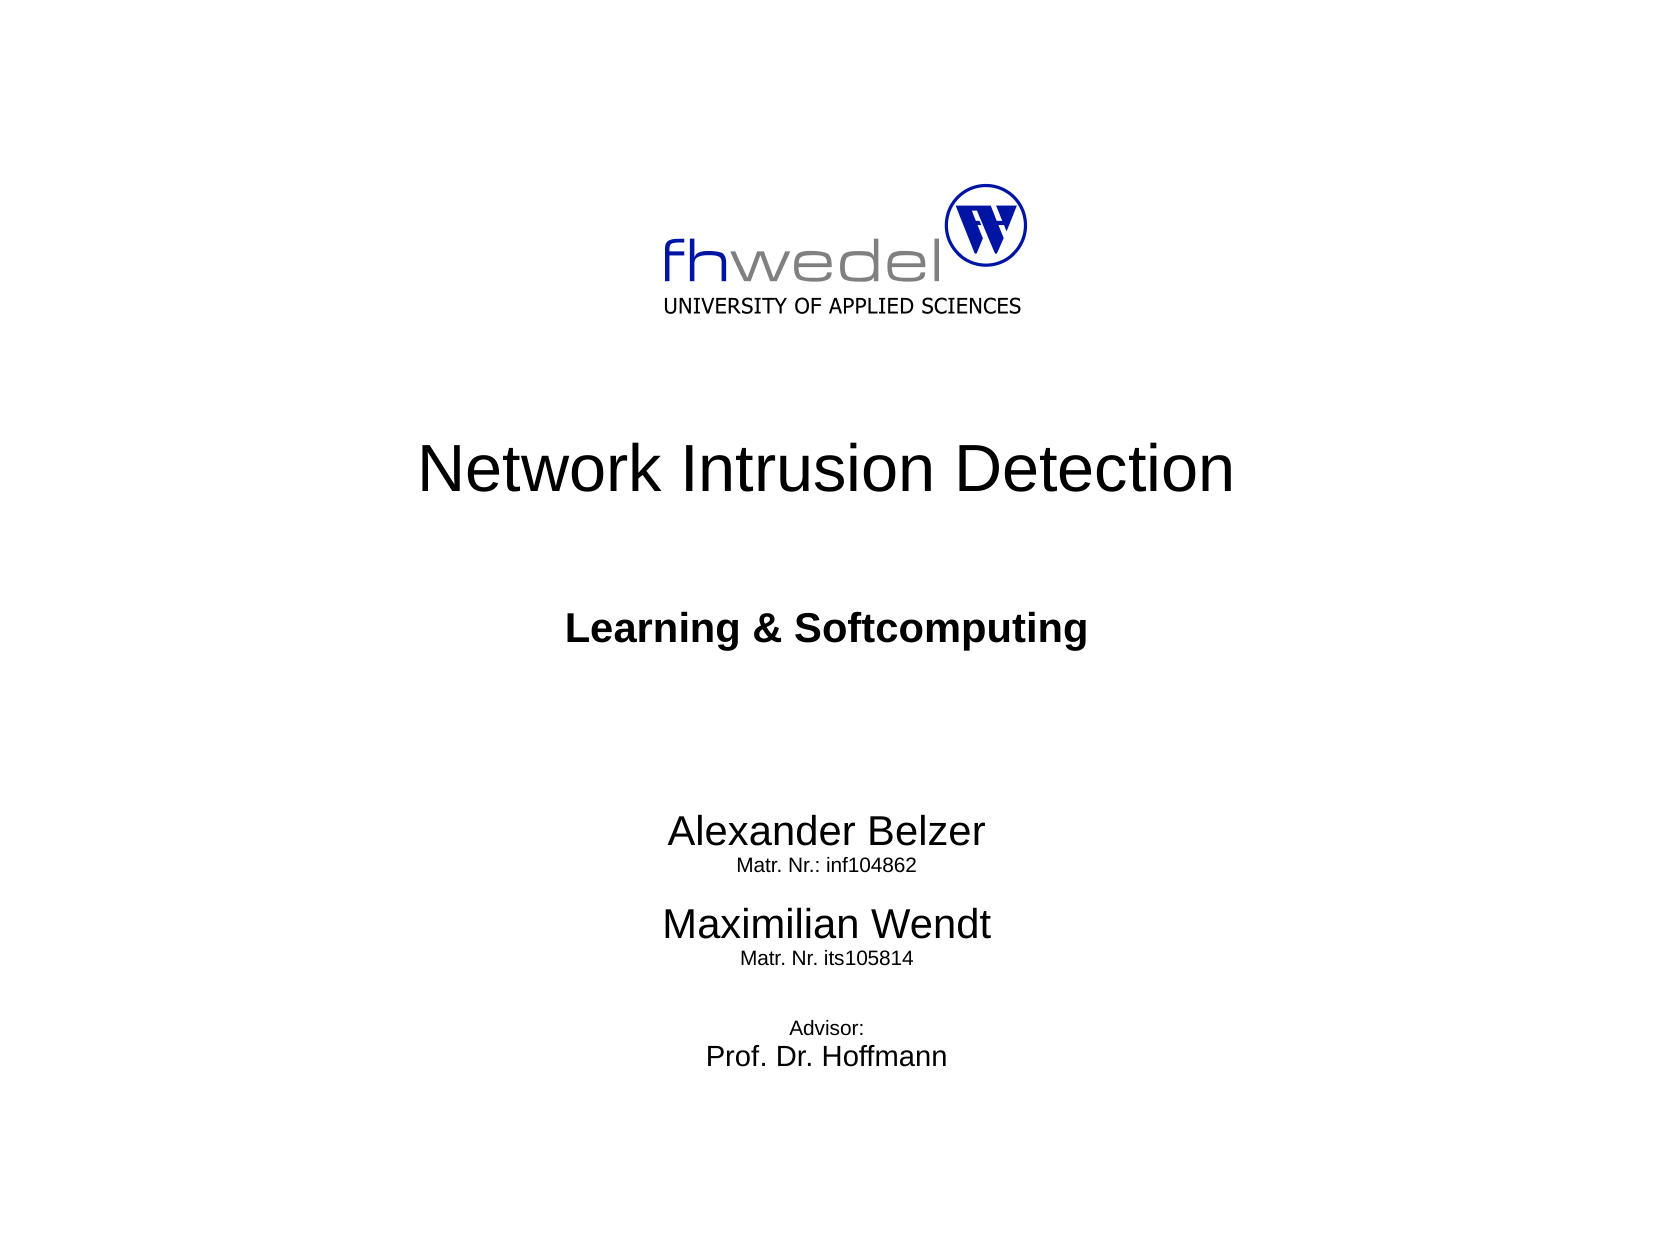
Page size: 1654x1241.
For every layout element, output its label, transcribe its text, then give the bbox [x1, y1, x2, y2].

subtitle Network Intrusion Detection Learning & Softcomputing [82, 360, 1571, 770]
text_box Alexander Belzer Matr. Nr.: inf104862 Maximilian Wendt Matr. Nr. its105814 Advisor: Prof. Dr. Hoffmann [309, 799, 1345, 1109]
picture [585, 134, 1055, 335]
